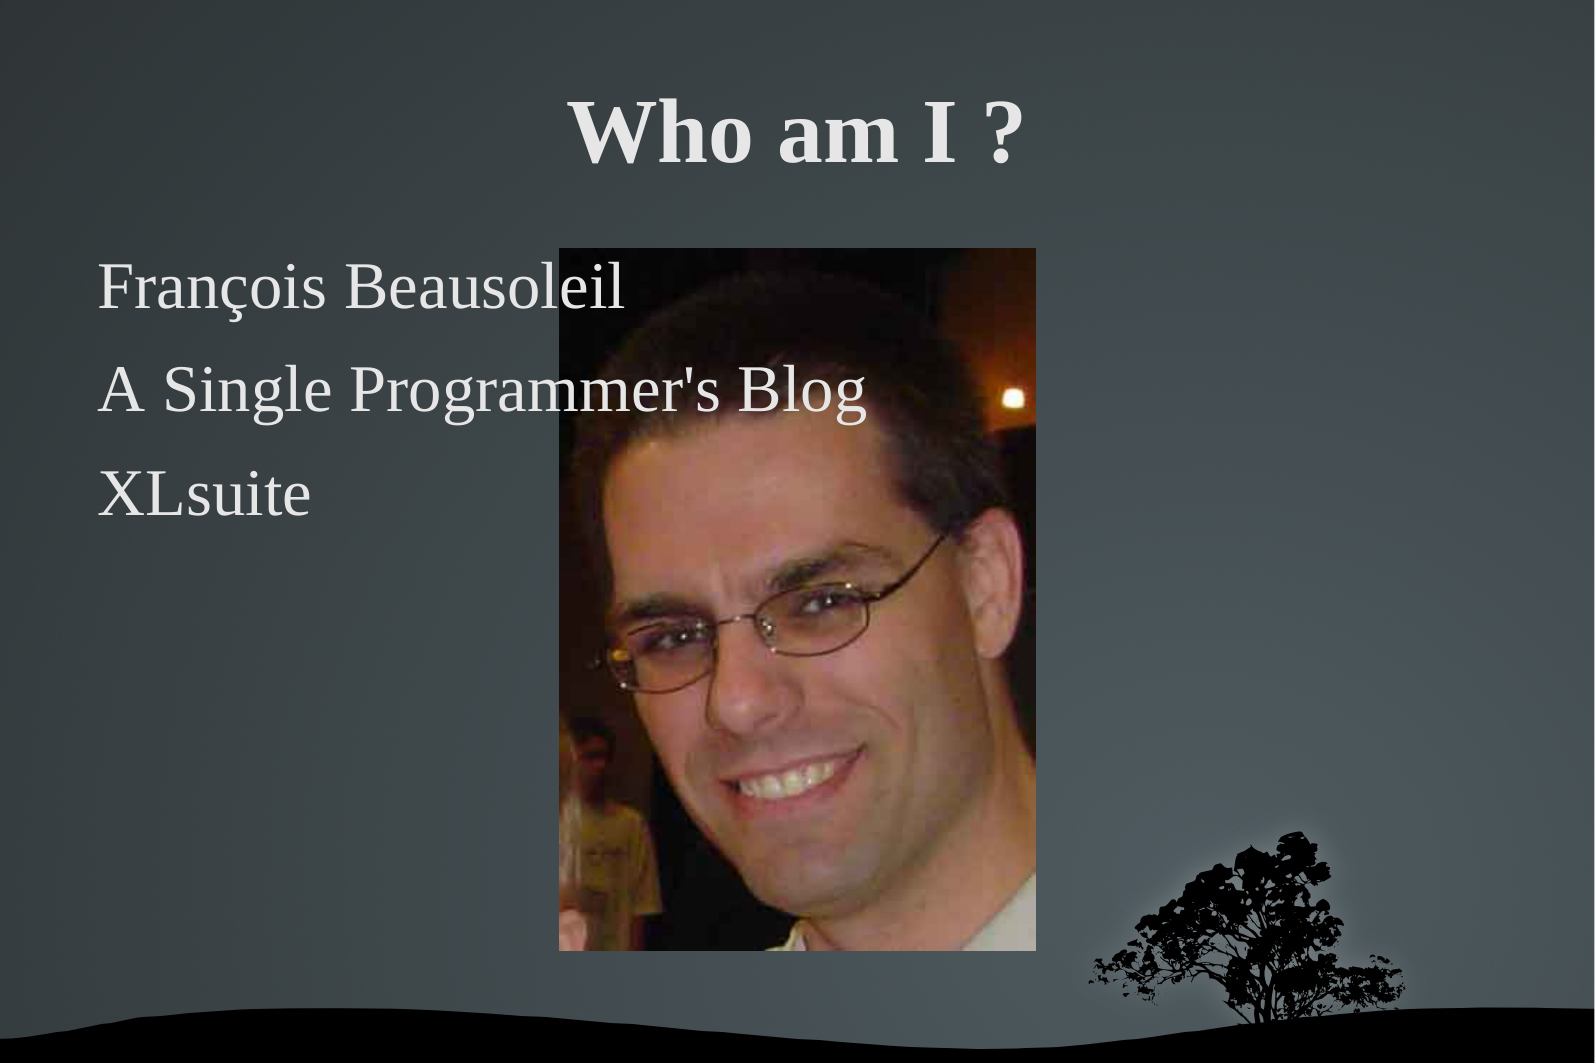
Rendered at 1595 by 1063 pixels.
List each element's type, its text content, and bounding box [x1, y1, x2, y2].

title Who am I ? [79, 42, 1515, 220]
picture [0, 0, 1595, 1063]
list François Beausoleil A Single Programmer's Blog XLsuite [814, 248, 1516, 936]
